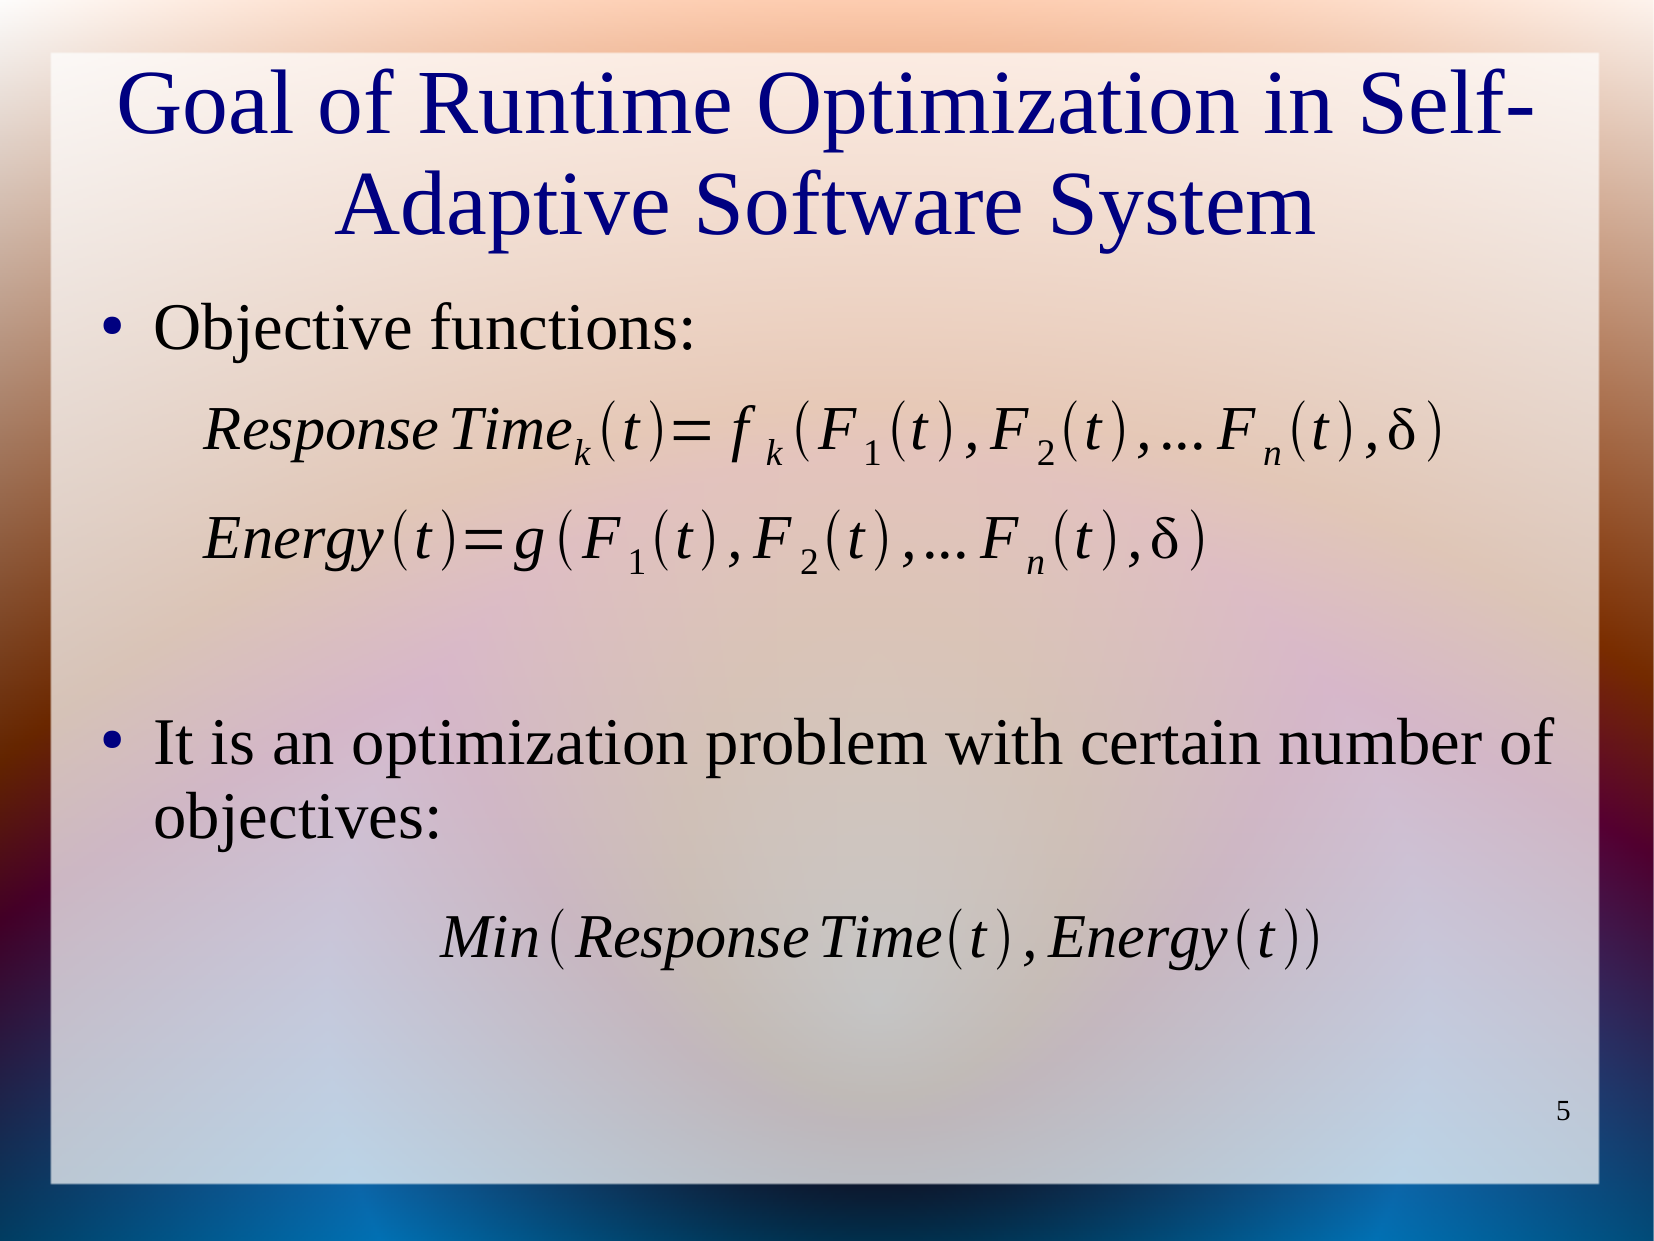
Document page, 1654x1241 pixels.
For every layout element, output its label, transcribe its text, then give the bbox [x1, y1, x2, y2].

title Goal of Runtime Optimization in Self-Adaptive Software System [82, 49, 1571, 257]
chart [193, 501, 1214, 582]
list Objective functions: It is an optimization problem with certain number of objectives: [82, 290, 1571, 1060]
picture [0, 0, 1654, 1241]
